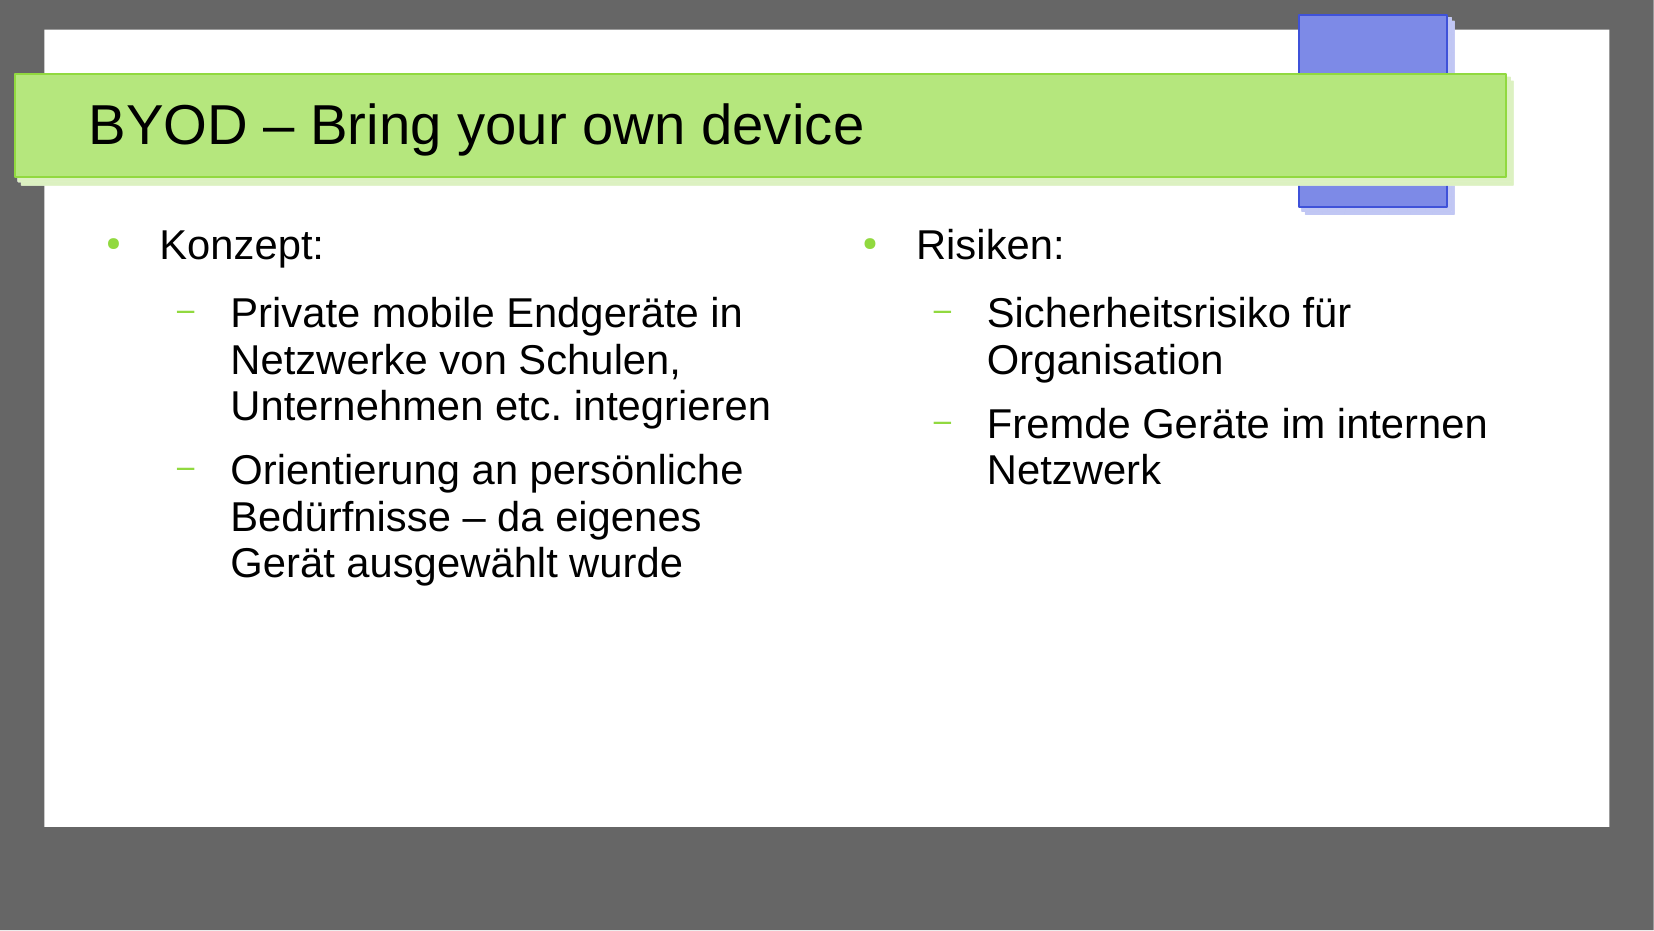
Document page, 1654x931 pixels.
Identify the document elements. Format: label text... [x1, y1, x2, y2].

list Konzept: Private mobile Endgeräte in Netzwerke von Schulen, Unternehmen etc. integrieren Orientierung an persönliche Bedürfnisse – da eigenes Gerät ausgewählt wurde [88, 221, 809, 813]
title BYOD – Bring your own device [88, 73, 1506, 178]
list Risiken: Sicherheitsrisiko für Organisation Fremde Geräte im internen Netzwerk [845, 221, 1566, 813]
